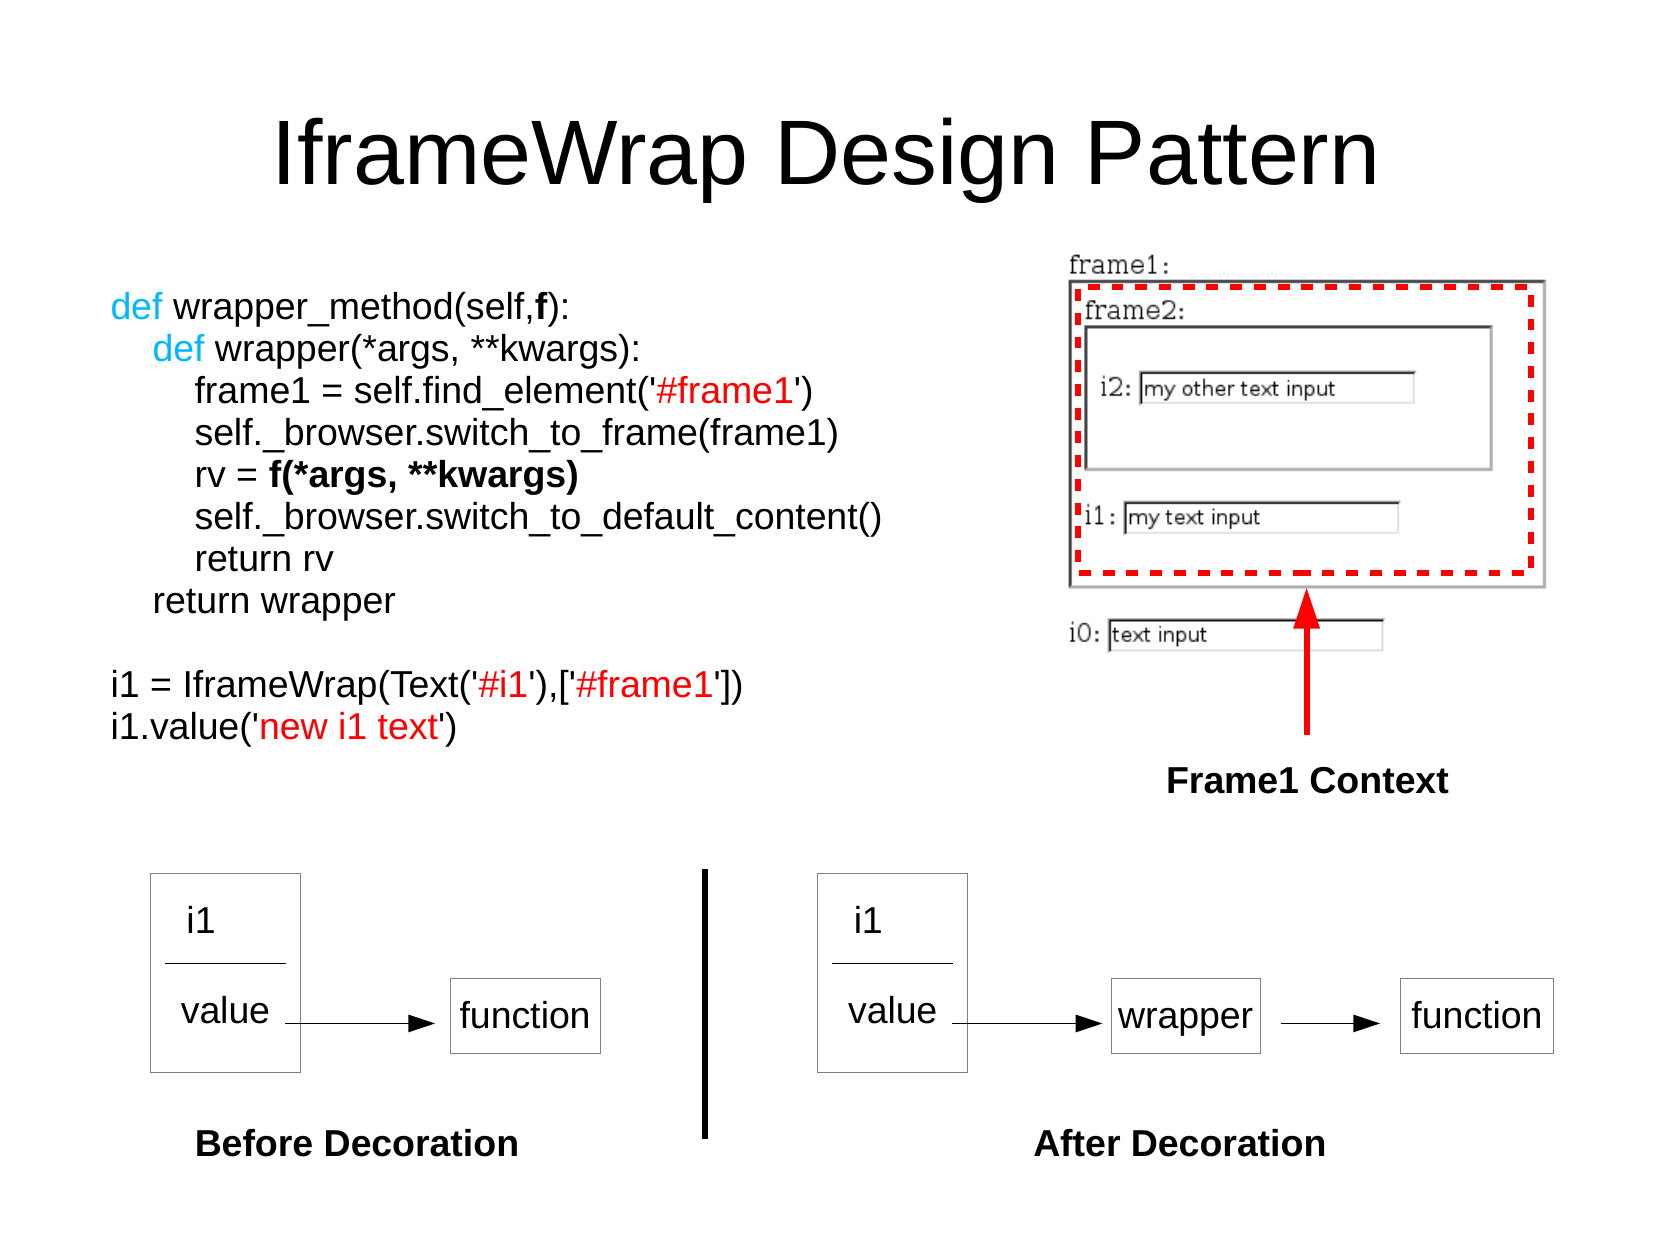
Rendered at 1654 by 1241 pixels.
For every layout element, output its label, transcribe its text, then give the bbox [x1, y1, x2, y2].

text_box wrapper [1111, 978, 1261, 1054]
text_box function [450, 978, 601, 1054]
picture [1058, 241, 1551, 664]
title IframeWrap Design Pattern [82, 49, 1571, 257]
text_box After Decoration [1018, 1114, 1341, 1172]
text_box [817, 873, 968, 1073]
text_box i1 [838, 891, 898, 949]
text_box [150, 873, 301, 1073]
text_box Frame1 Context [1151, 752, 1464, 810]
text_box i1 [171, 891, 231, 949]
text_box value [833, 981, 953, 1039]
text_box def wrapper_method(self,f): def wrapper(*args, **kwargs): frame1 = self.find_element('#frame1') self._browser.switch_to_frame(frame1) rv = f(*args, **kwargs) self._browser.switch_to_default_content() return rv return wrapper i1 = IframeWrap(Text('#i1'),['#frame1']) i1.value('new i1 text') [95, 278, 897, 798]
text_box value [166, 981, 286, 1039]
text_box Before Decoration [180, 1114, 535, 1172]
text_box function [1400, 978, 1554, 1054]
